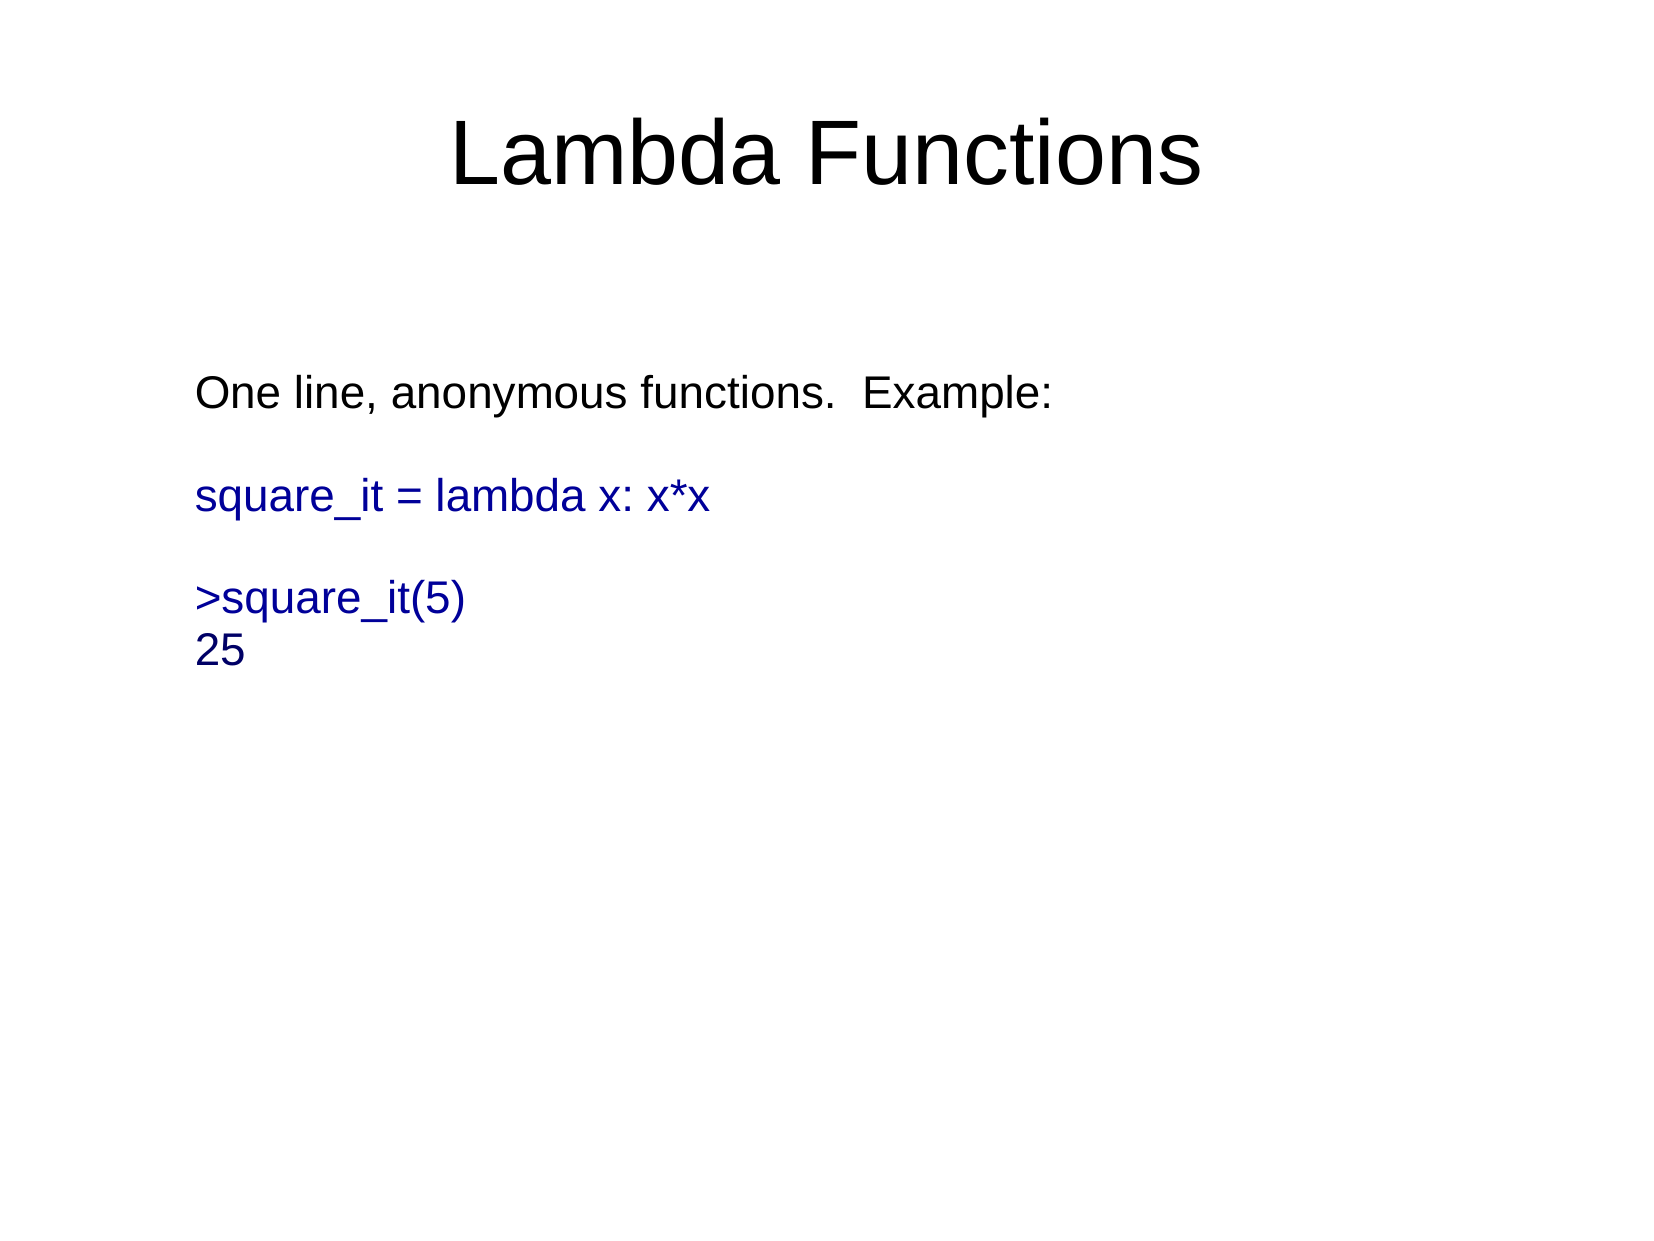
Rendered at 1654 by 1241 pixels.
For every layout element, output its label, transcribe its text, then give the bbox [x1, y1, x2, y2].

text_box One line, anonymous functions. Example: square_it = lambda x: x*x >square_it(5) 25 [180, 360, 1069, 683]
title Lambda Functions [82, 49, 1571, 257]
